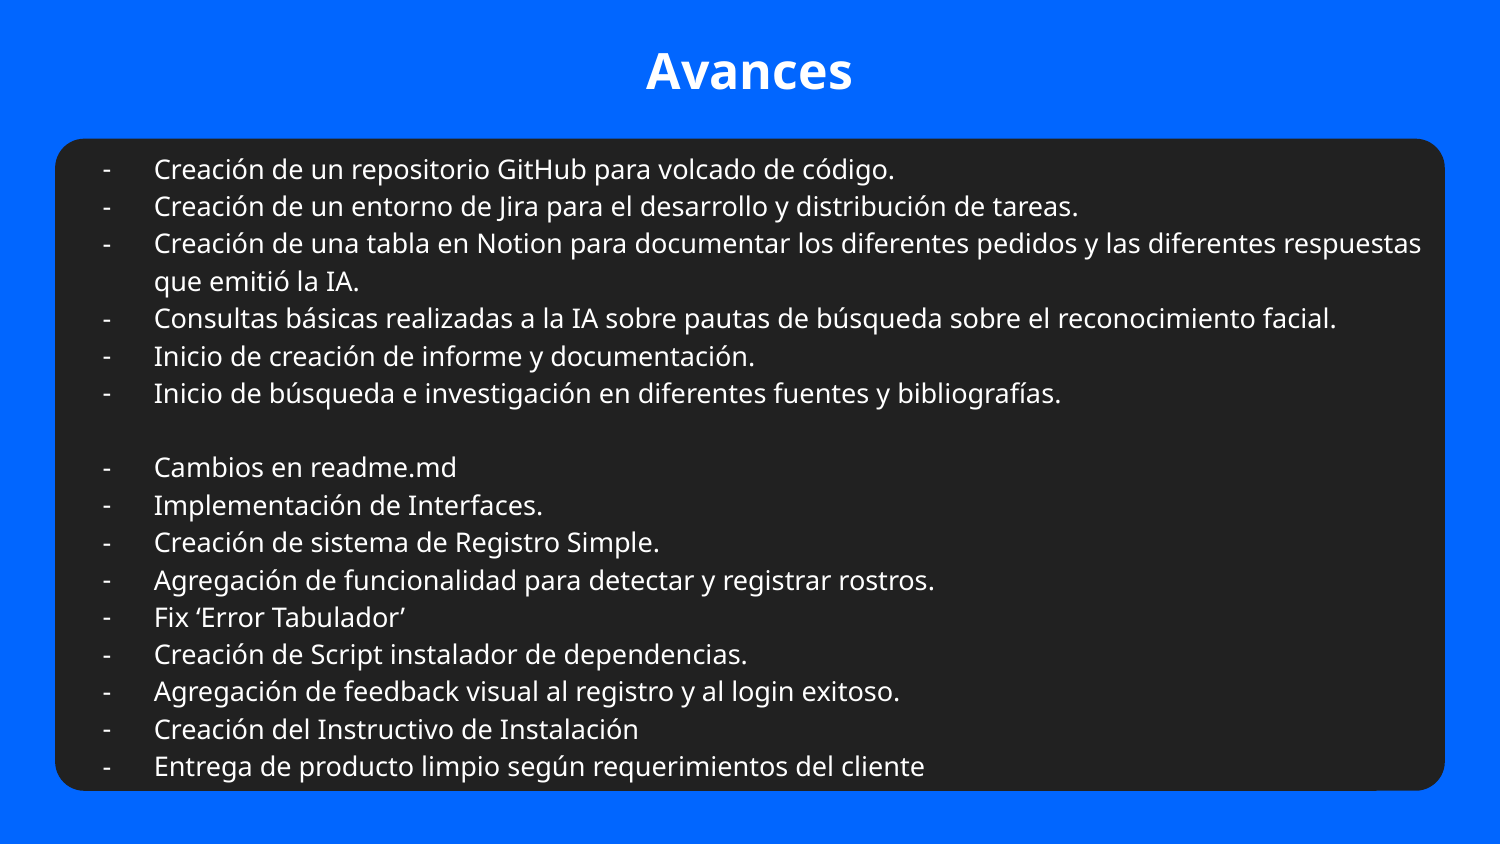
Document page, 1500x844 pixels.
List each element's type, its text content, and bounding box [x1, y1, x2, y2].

text_box Creación de un repositorio GitHub para volcado de código. Creación de un entorno de Jira para el desarrollo y distribución de tareas. Creación de una tabla en Notion para documentar los diferentes pedidos y las diferentes respuestas que emitió la IA. Consultas básicas realizadas a la IA sobre pautas de búsqueda sobre el reconocimiento facial. Inicio de creación de informe y documentación. Inicio de búsqueda e investigación en diferentes fuentes y bibliografías. Cambios en readme.md Implementación de Interfaces. Creación de sistema de Registro Simple. Agregación de funcionalidad para detectar y registrar rostros. Fix ‘Error Tabulador’ Creación de Script instalador de dependencias. Agregación de feedback visual al registro y al login exitoso. Creación del Instructivo de Instalación Entrega de producto limpio según requerimientos del cliente [55, 138, 1445, 791]
text_box Avances [0, 0, 1500, 139]
